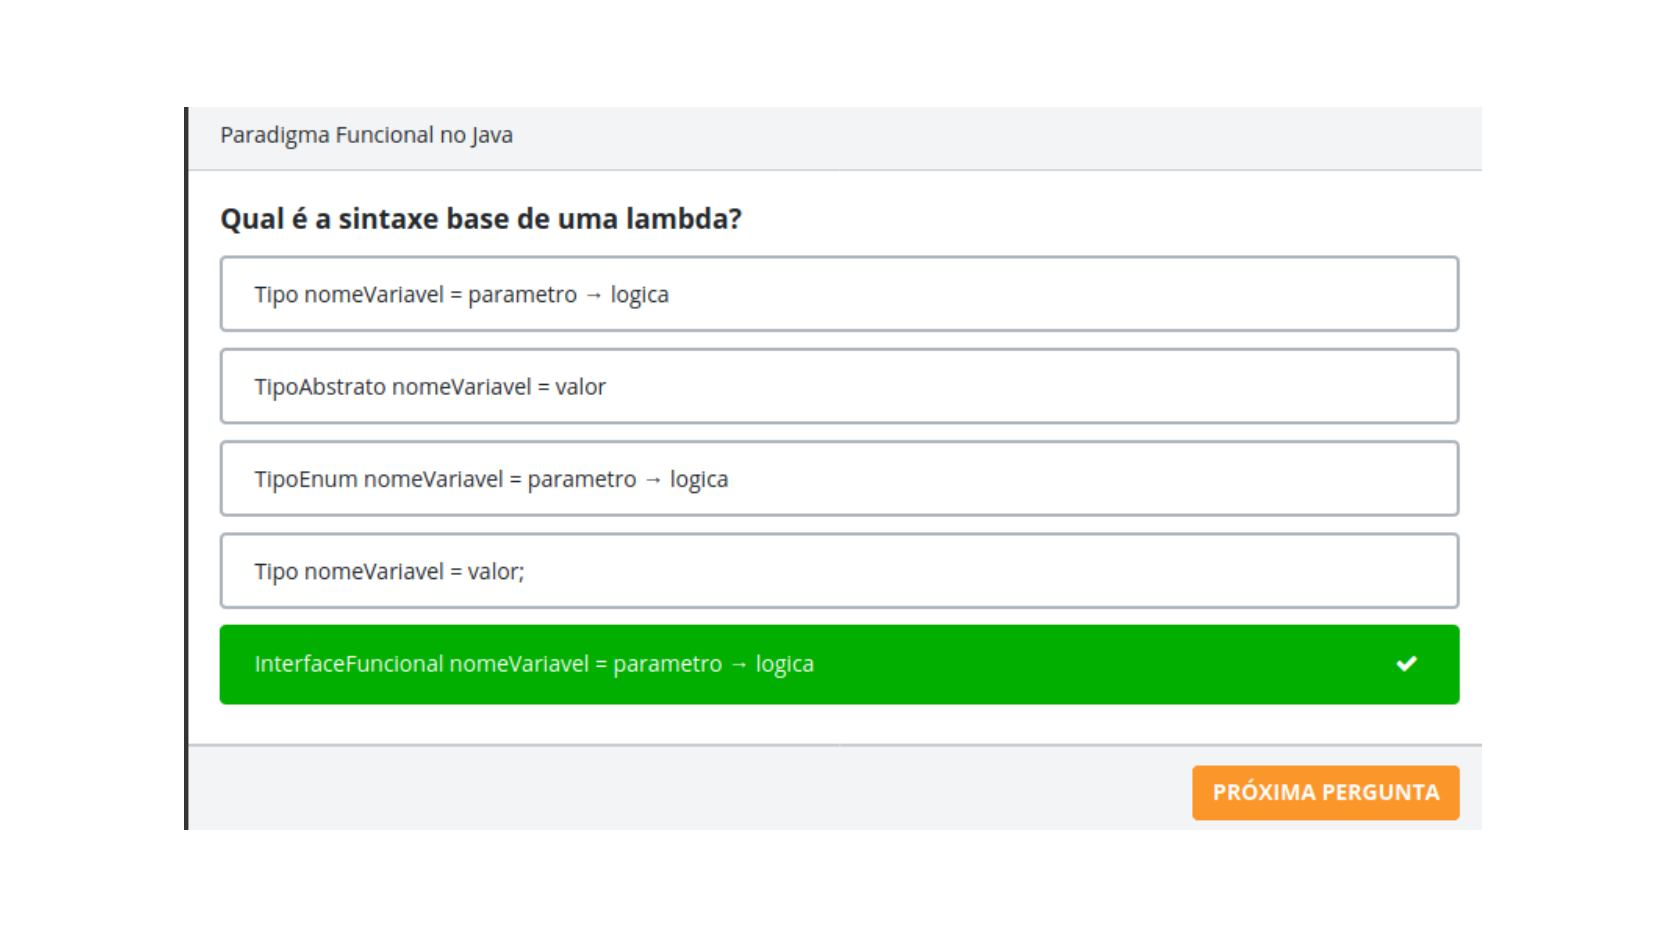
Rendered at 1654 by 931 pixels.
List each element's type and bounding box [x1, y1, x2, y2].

picture [184, 107, 1482, 830]
